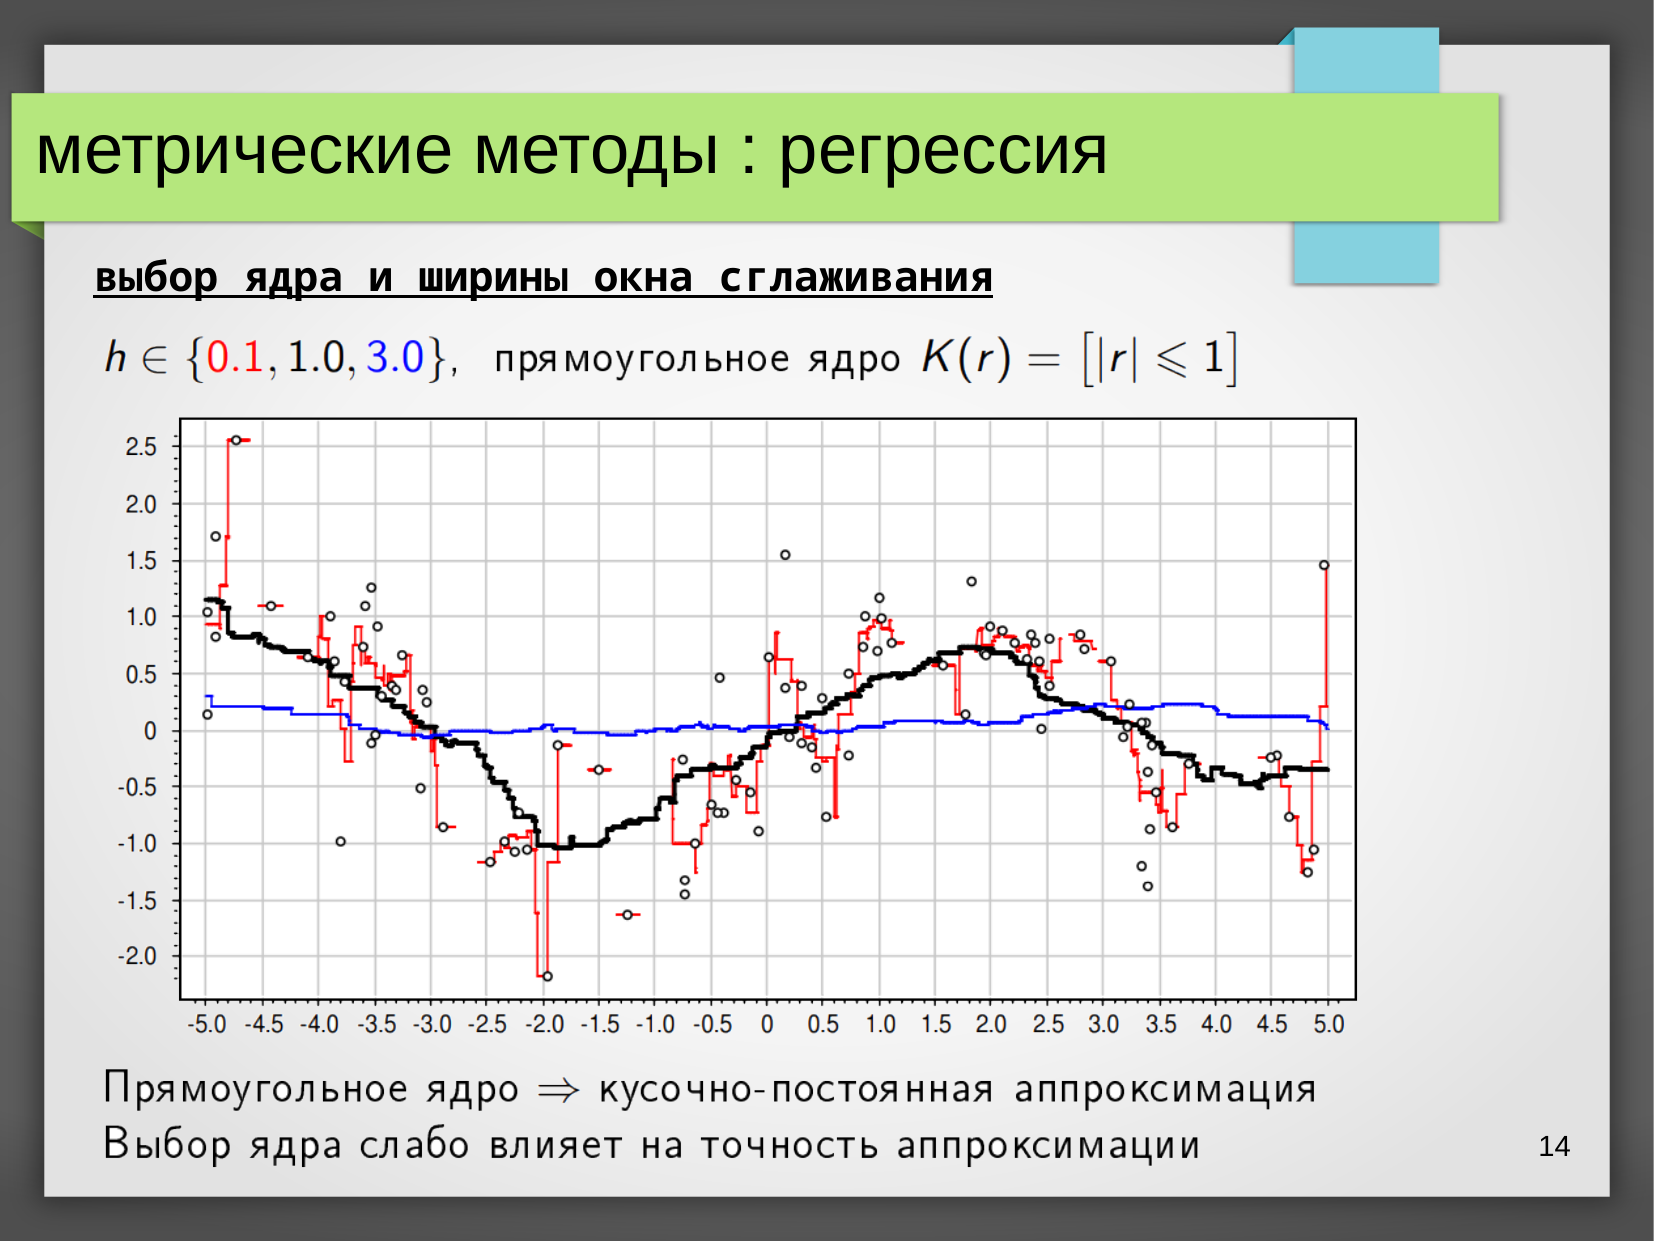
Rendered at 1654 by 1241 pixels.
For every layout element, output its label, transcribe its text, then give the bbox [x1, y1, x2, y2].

text_box выбор ядра и ширины окна сглаживания [93, 243, 1051, 308]
title метрические методы : регрессия [35, 108, 1170, 190]
picture [0, 0, 1654, 1241]
